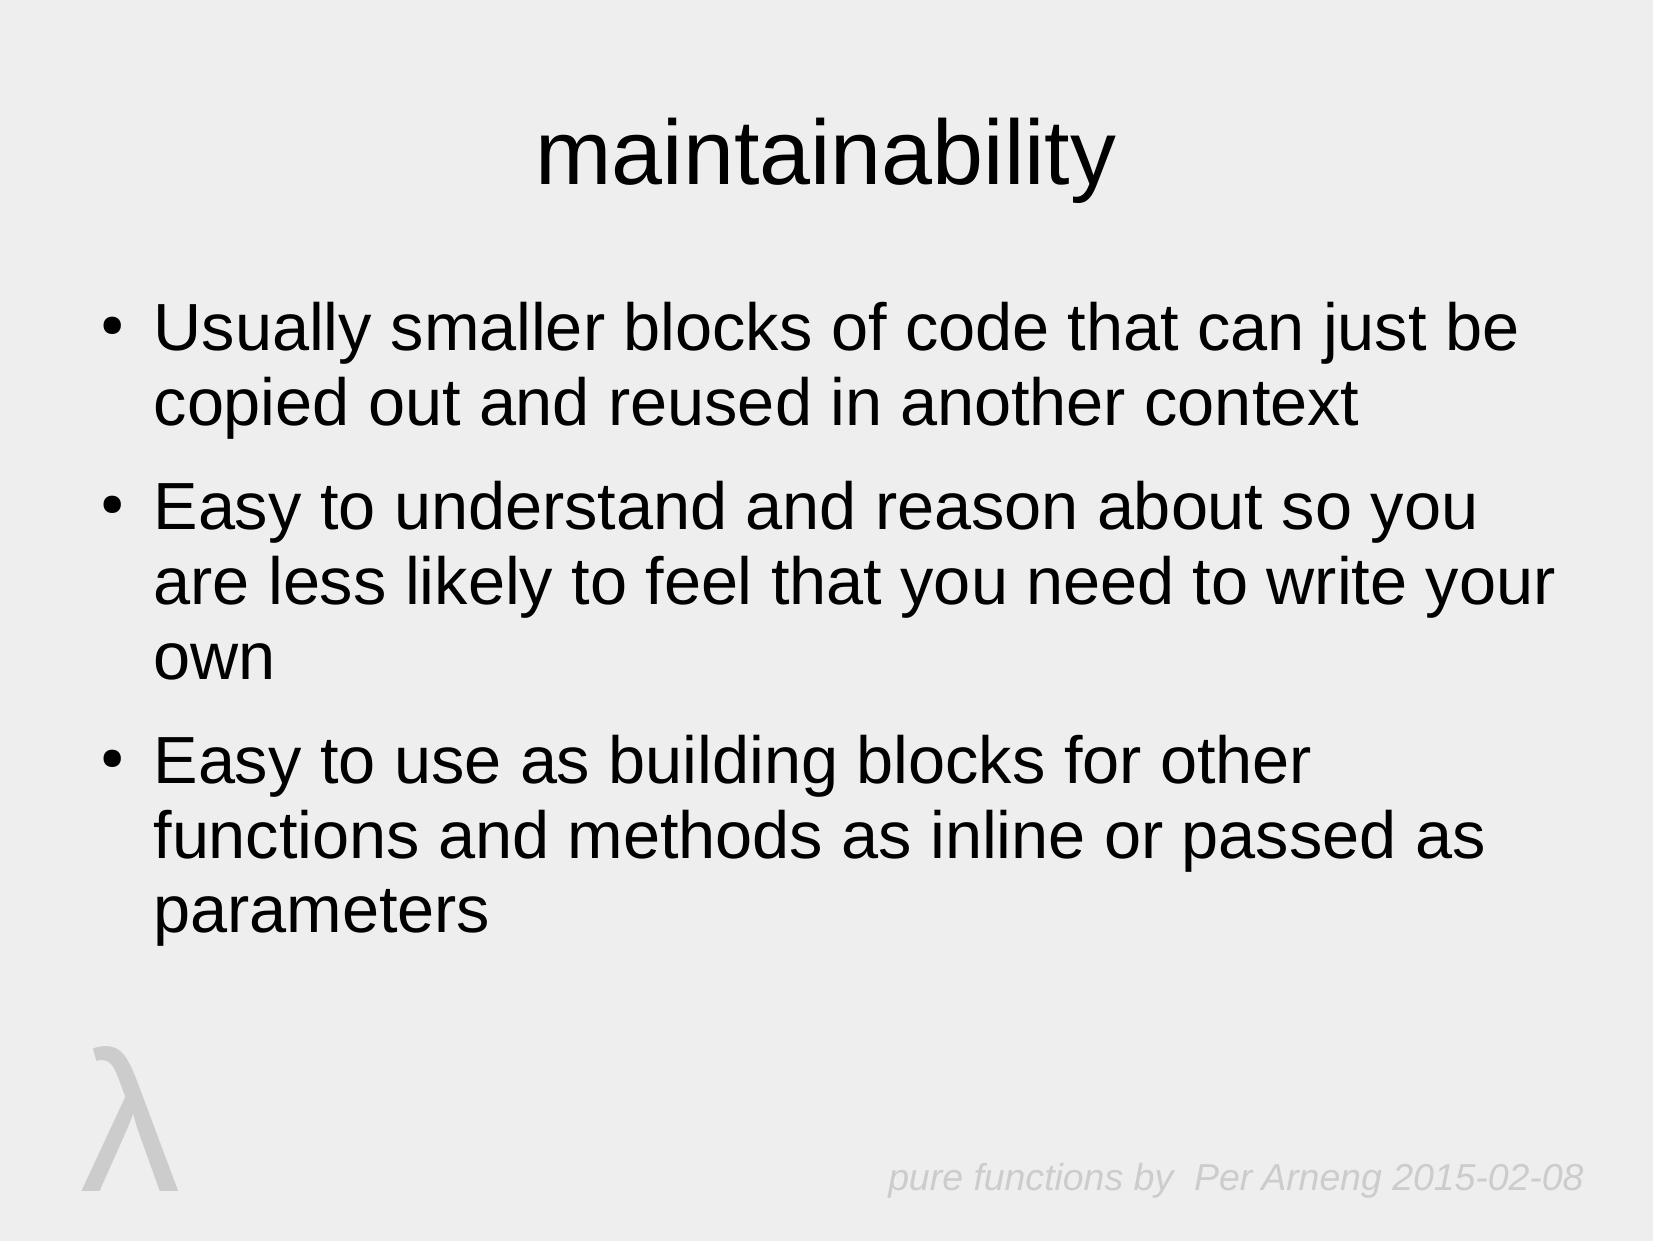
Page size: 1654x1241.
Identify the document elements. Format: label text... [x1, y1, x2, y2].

list Usually smaller blocks of code that can just be copied out and reused in another context Easy to understand and reason about so you are less likely to feel that you need to write your own Easy to use as building blocks for other functions and methods as inline or passed as parameters [82, 290, 1571, 1010]
title maintainability [82, 49, 1571, 257]
